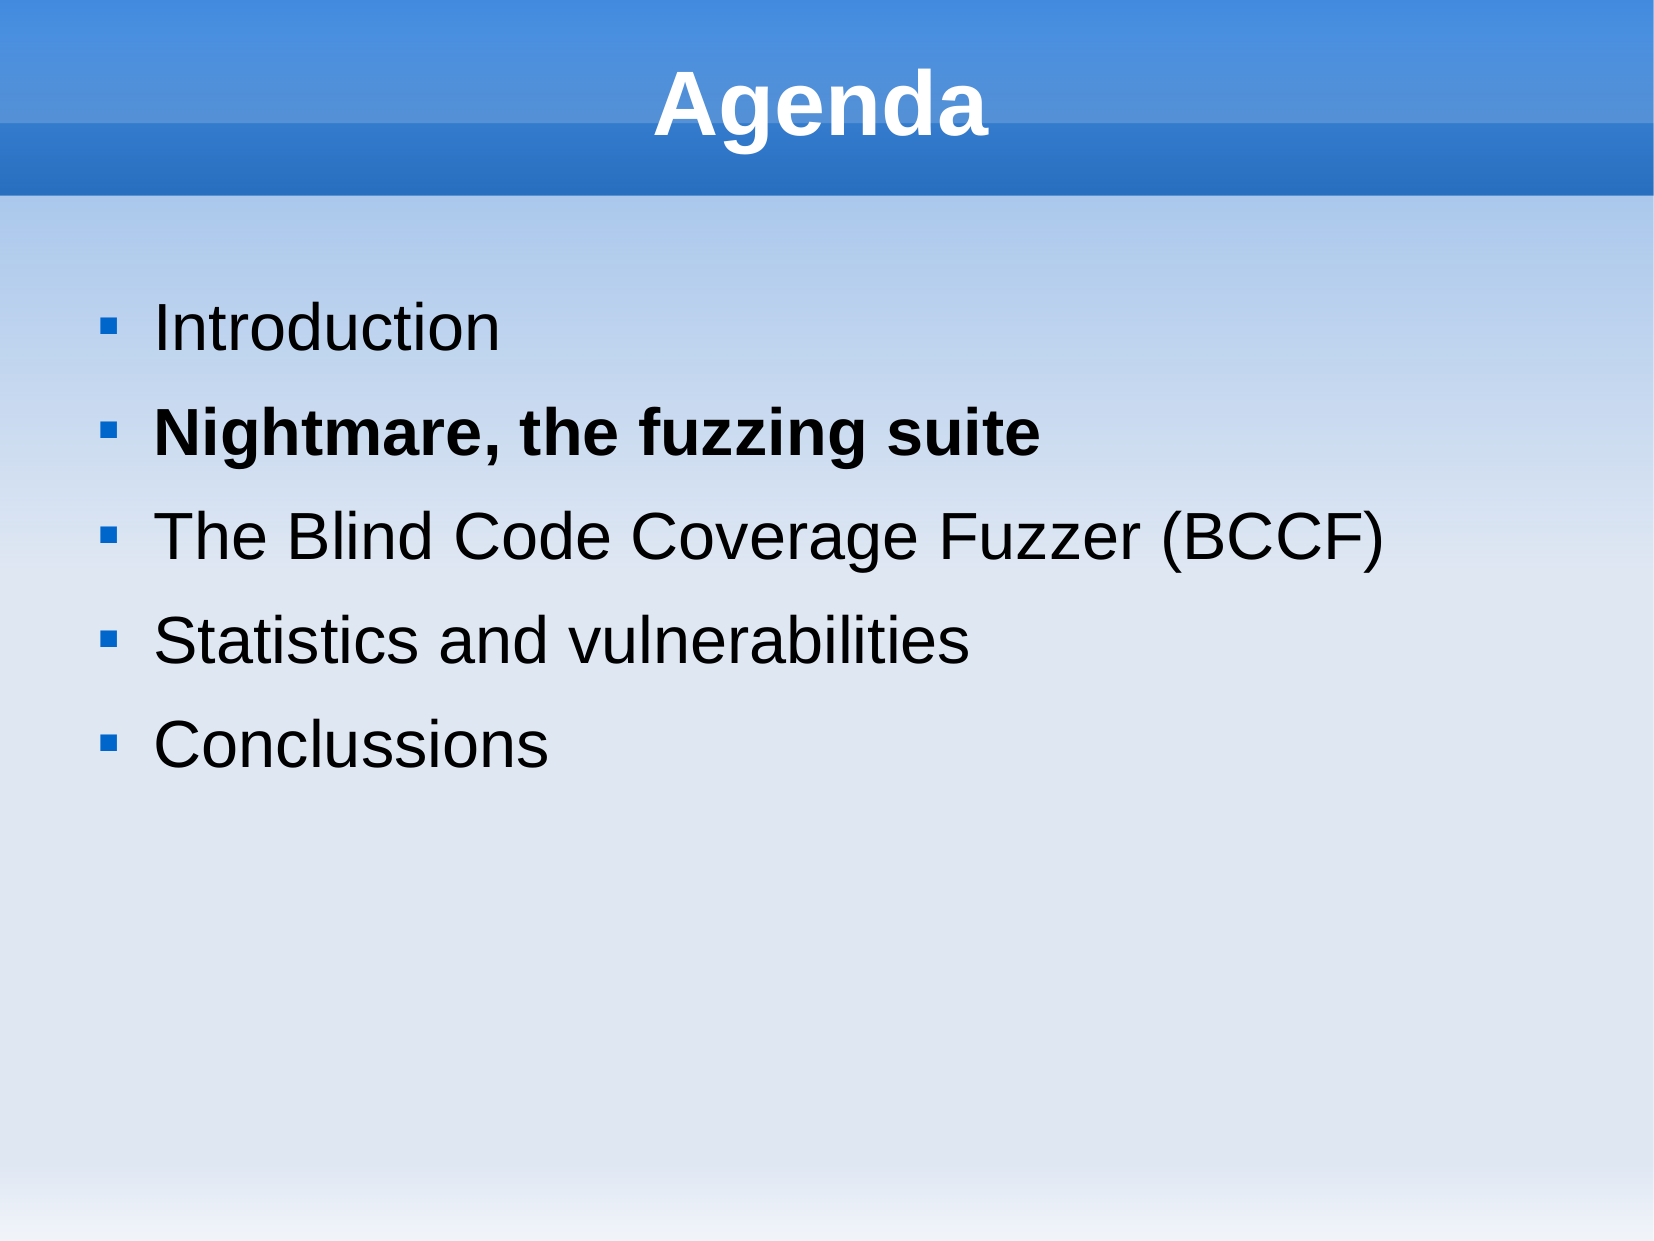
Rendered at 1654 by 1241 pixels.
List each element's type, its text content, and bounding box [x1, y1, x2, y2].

list Introduction Nightmare, the fuzzing suite The Blind Code Coverage Fuzzer (BCCF) Statistics and vulnerabilities Conclussions [82, 290, 1571, 1109]
title Agenda [76, 0, 1565, 208]
picture [0, 0, 1654, 1241]
